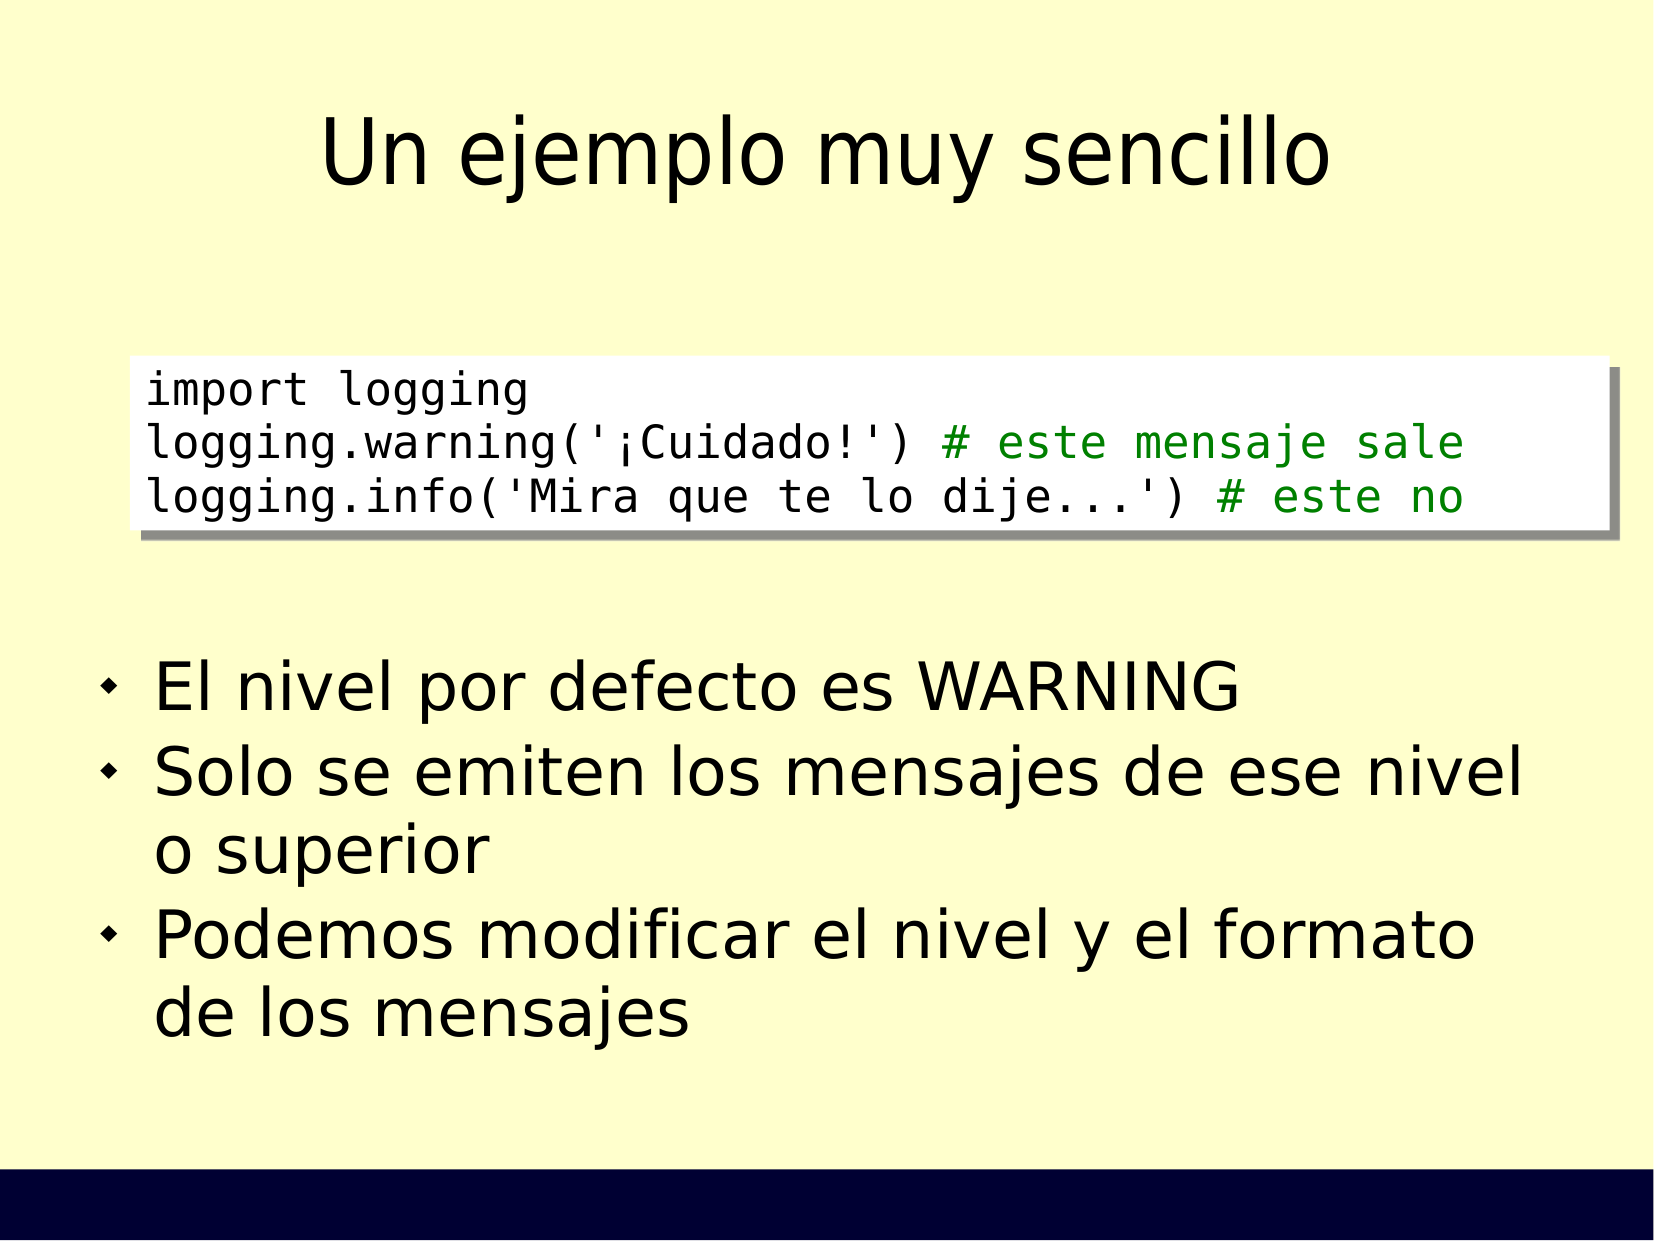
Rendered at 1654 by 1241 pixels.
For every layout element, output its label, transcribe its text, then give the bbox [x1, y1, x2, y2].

list El nivel por defecto es WARNING Solo se emiten los mensajes de ese nivel o superior Podemos modificar el nivel y el formato de los mensajes [82, 614, 1538, 1087]
text_box import logging logging.warning('¡Cuidado!') # este mensaje sale logging.info('Mira que te lo dije...') # este no [129, 355, 1610, 531]
title Un ejemplo muy sencillo [82, 49, 1571, 257]
